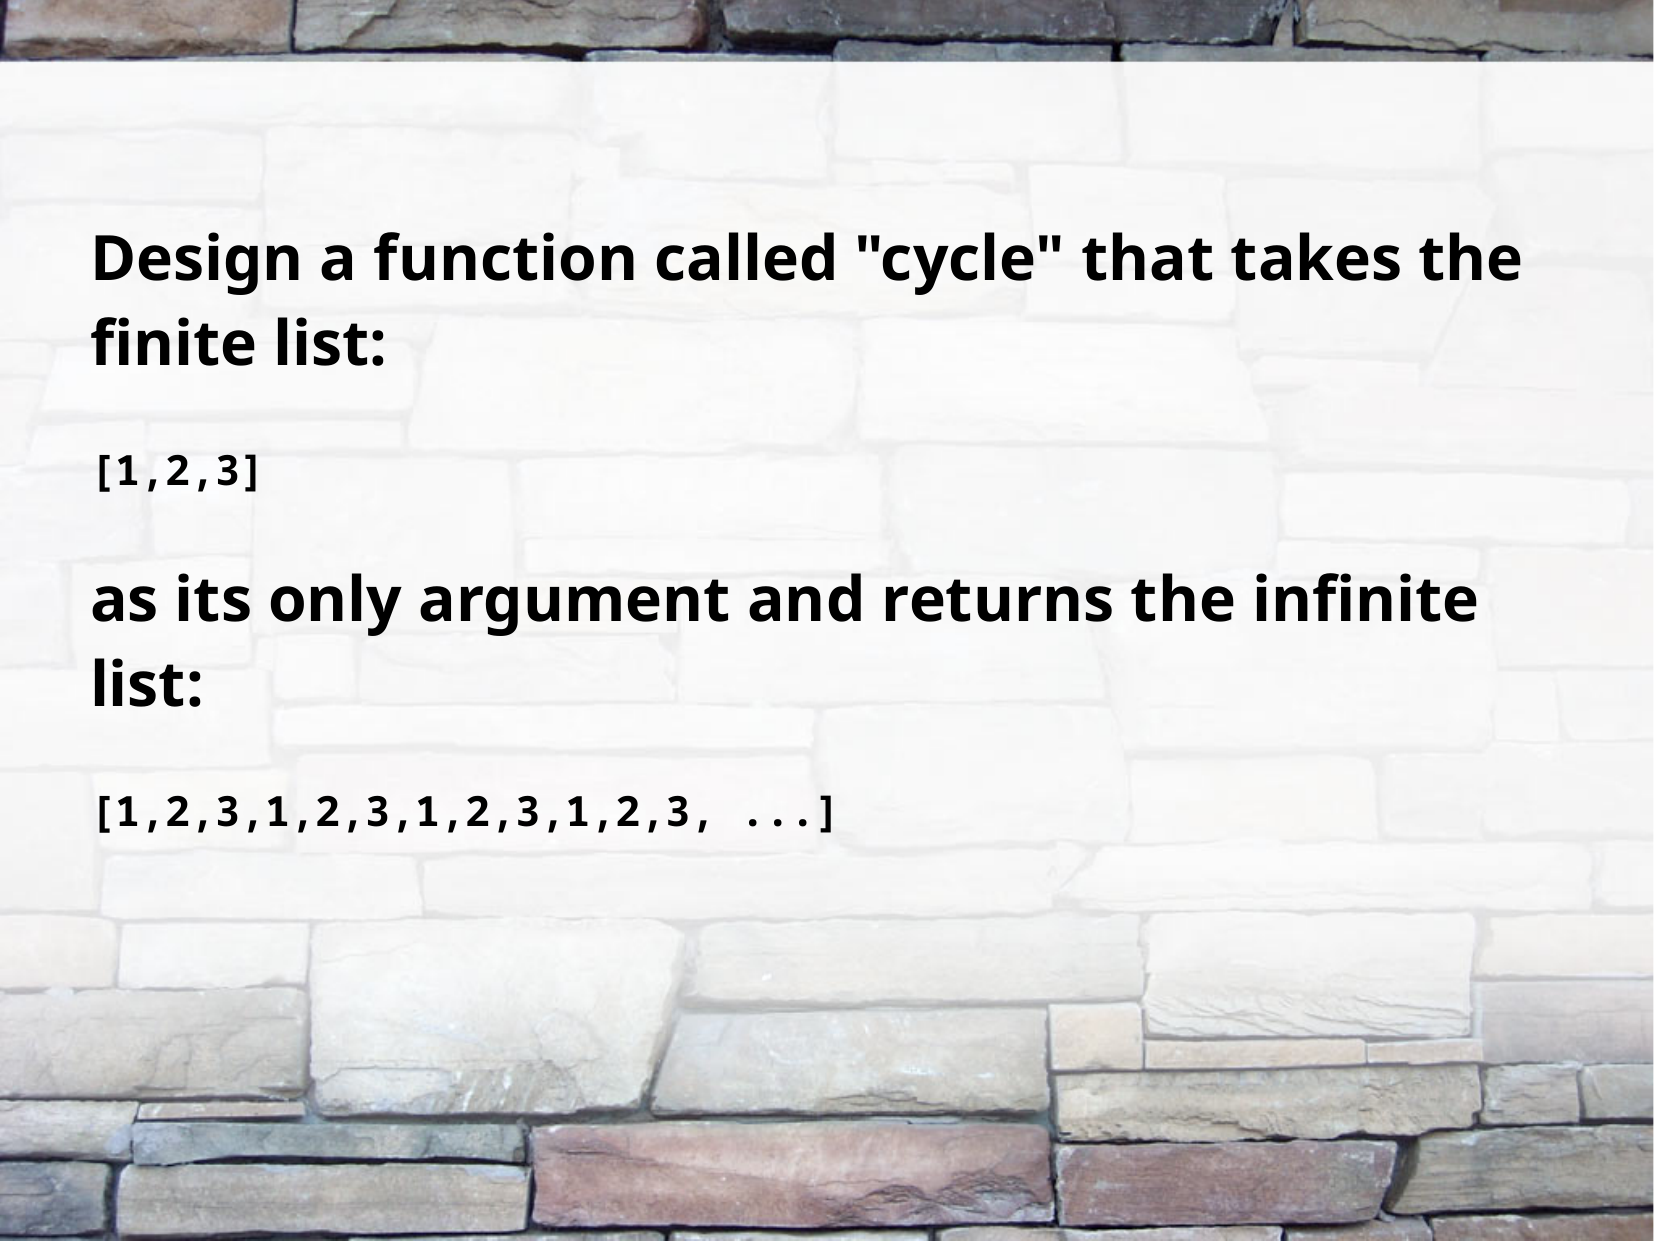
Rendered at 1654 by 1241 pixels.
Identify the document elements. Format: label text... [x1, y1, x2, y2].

picture [0, 0, 1654, 1241]
subtitle Design a function called "cycle" that takes the finite list: [1,2,3] as its only argument and returns the infinite list: [1,2,3,1,2,3,1,2,3,1,2,3, ...] [90, 45, 1571, 1066]
